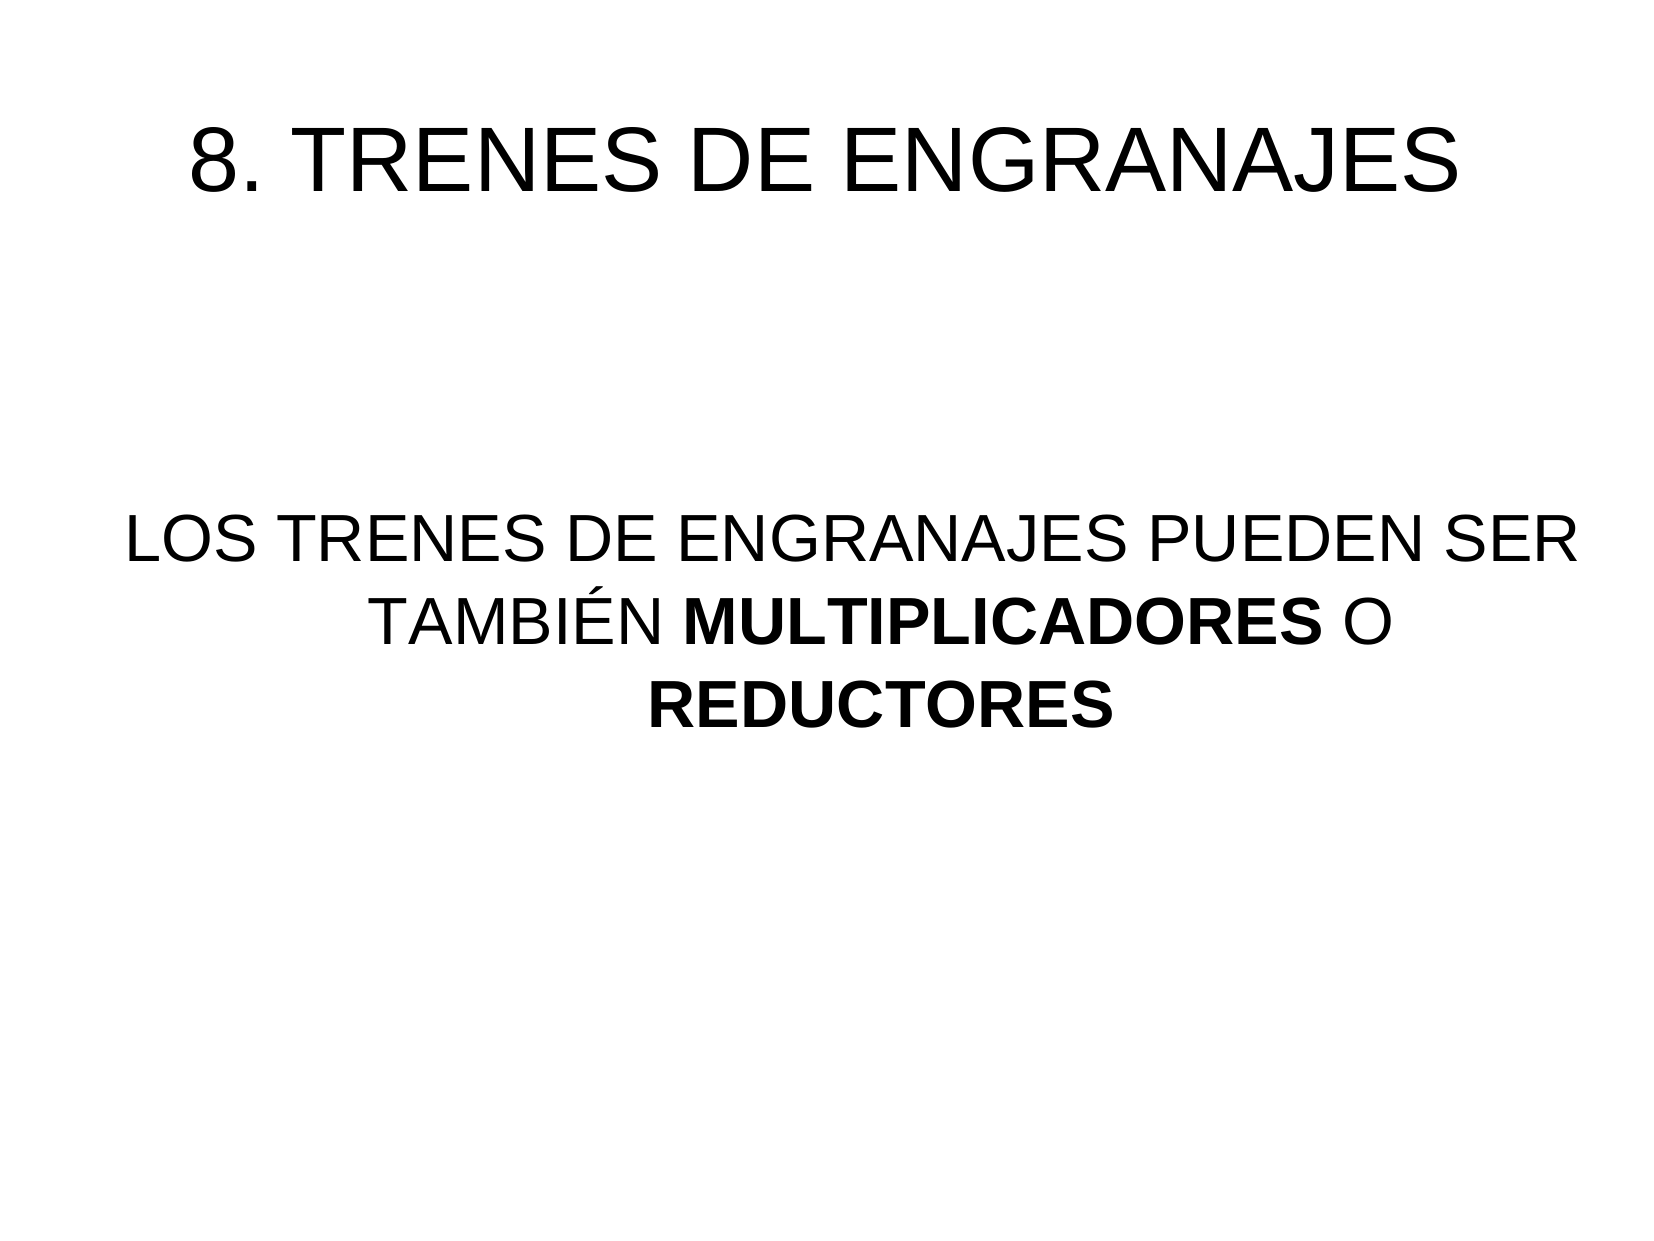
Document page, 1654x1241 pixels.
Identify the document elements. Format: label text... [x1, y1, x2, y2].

subtitle LOS TRENES DE ENGRANAJES PUEDEN SER TAMBIÉN MULTIPLICADORES O REDUCTORES [82, 290, 1625, 1109]
title 8. TRENES DE ENGRANAJES [82, 38, 1571, 268]
